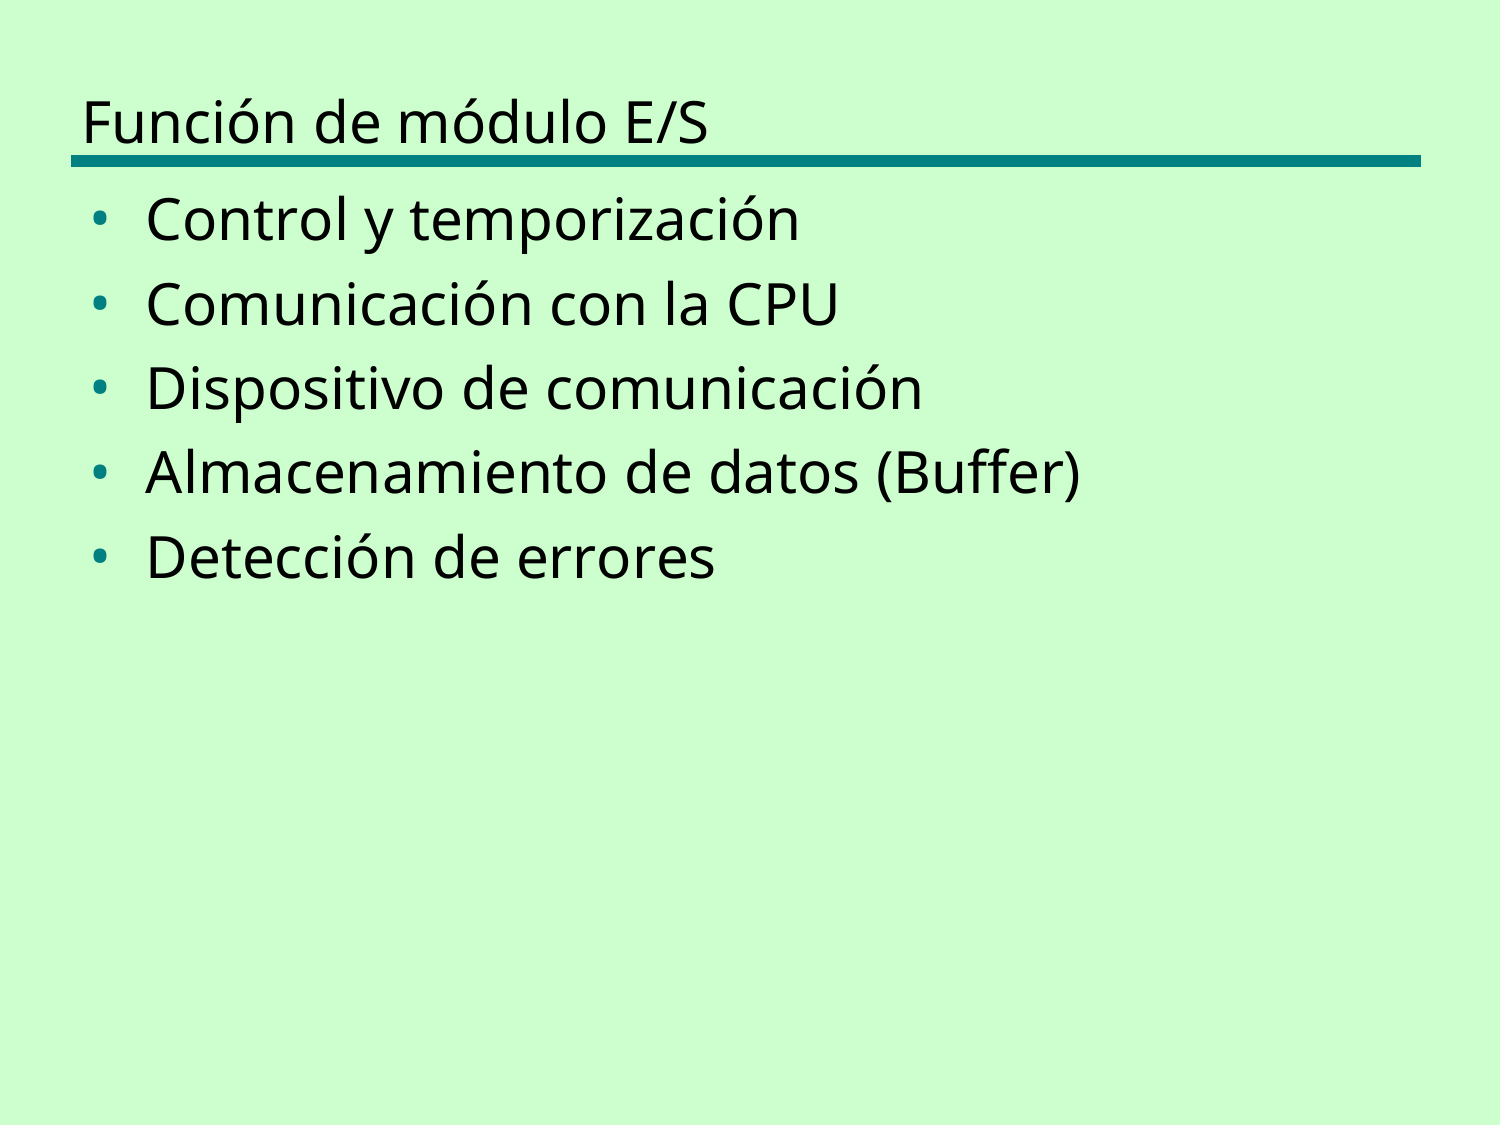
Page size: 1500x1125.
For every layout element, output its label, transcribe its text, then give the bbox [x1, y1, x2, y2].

list Control y temporización Comunicación con la CPU Dispositivo de comunicación Almacenamiento de datos (Buffer) Detección de errores [74, 174, 1417, 1101]
title Función de módulo E/S [66, 24, 1413, 163]
